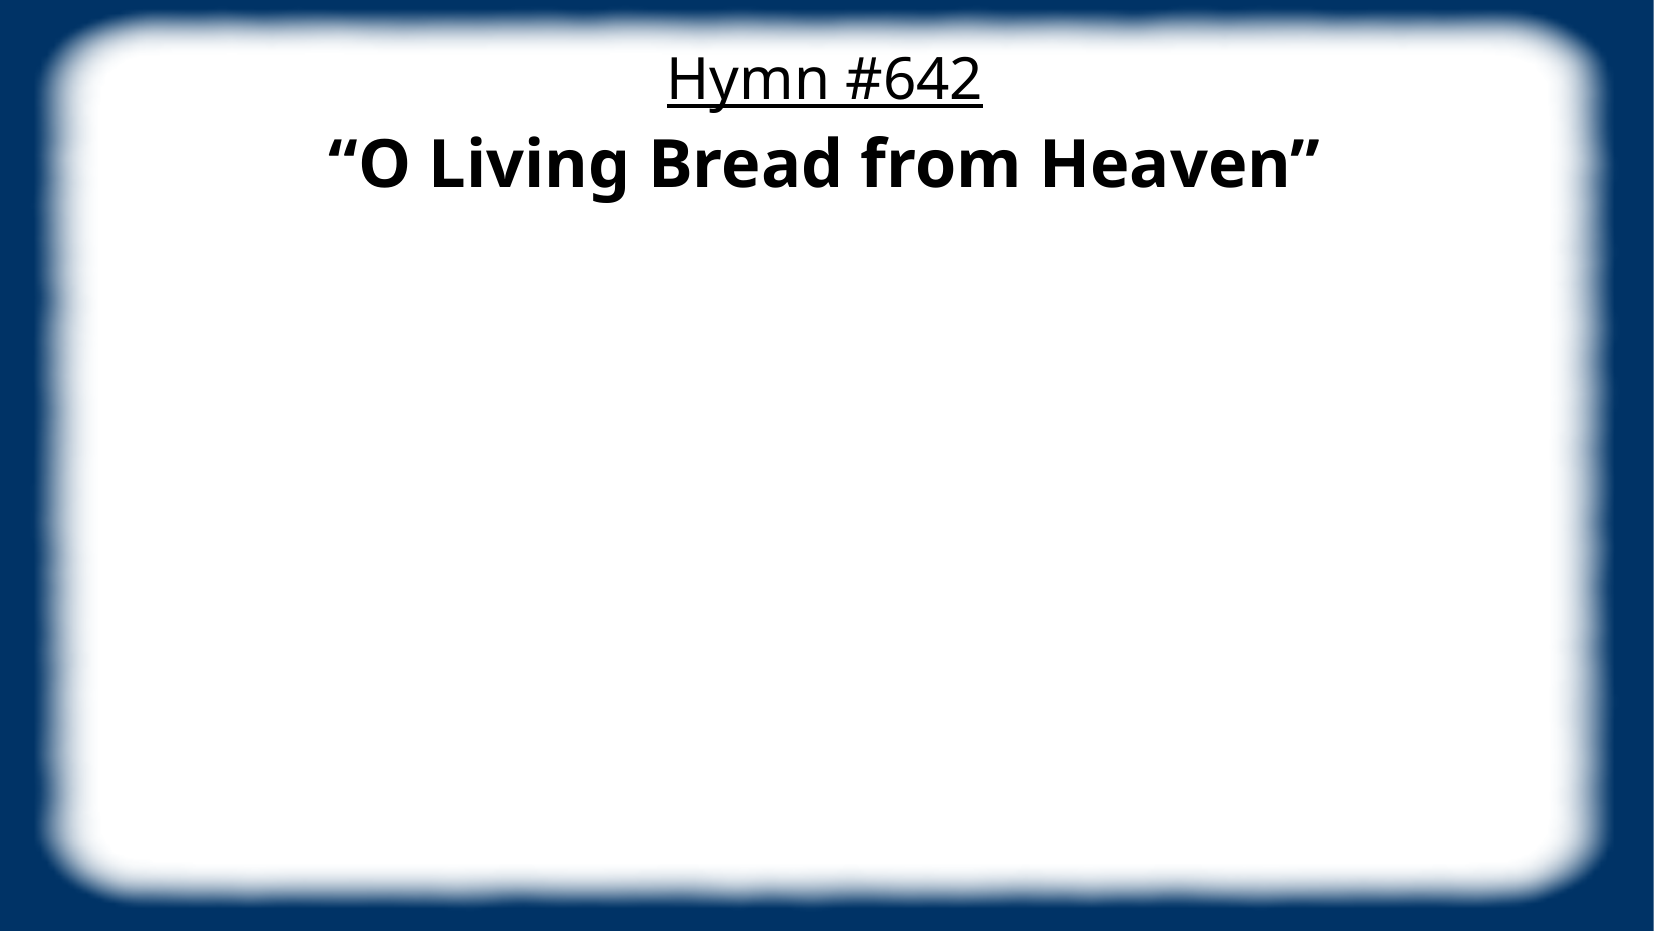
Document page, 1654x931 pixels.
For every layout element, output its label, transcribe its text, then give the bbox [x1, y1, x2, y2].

picture [0, 0, 1654, 931]
text_box Hymn #642 “O Living Bread from Heaven” [75, 30, 1576, 211]
